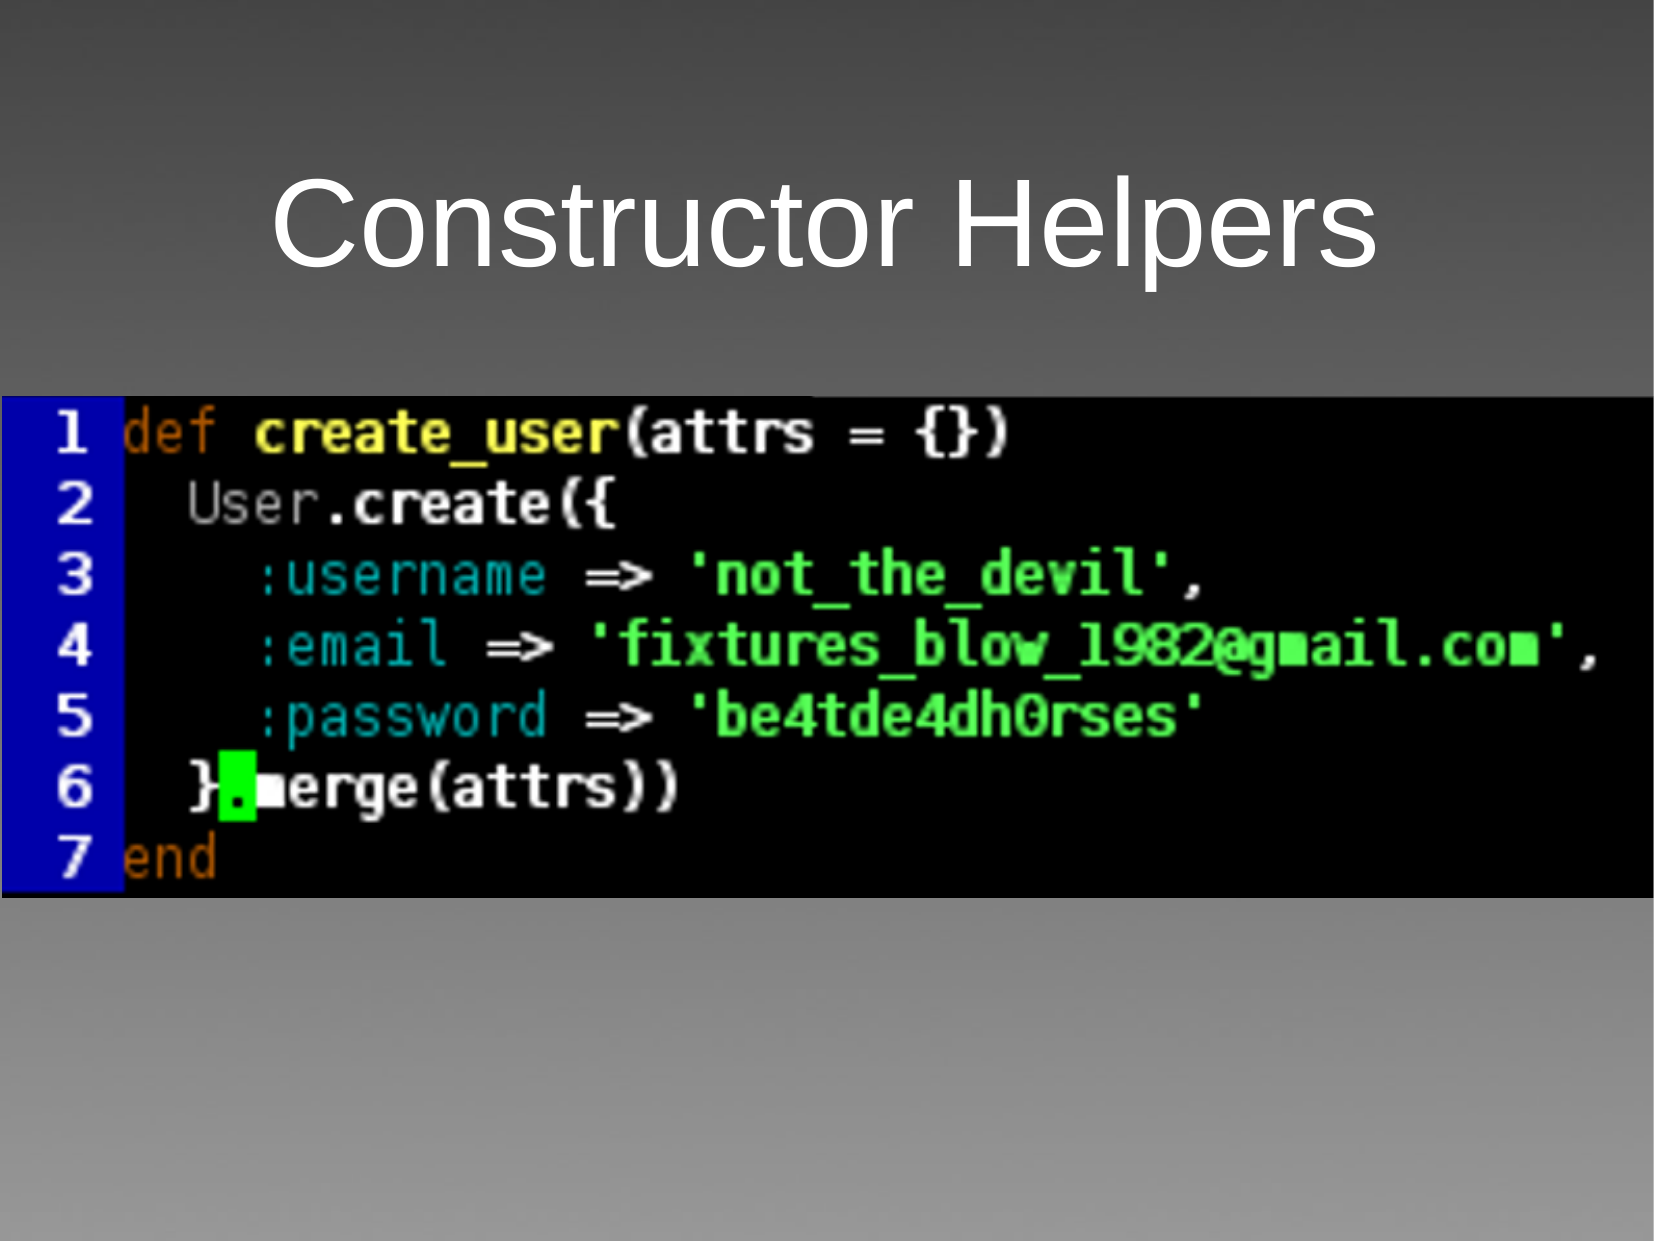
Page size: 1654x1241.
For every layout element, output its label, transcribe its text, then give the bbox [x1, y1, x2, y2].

picture [0, 0, 1654, 1241]
text_box Constructor Helpers [150, 145, 1501, 301]
